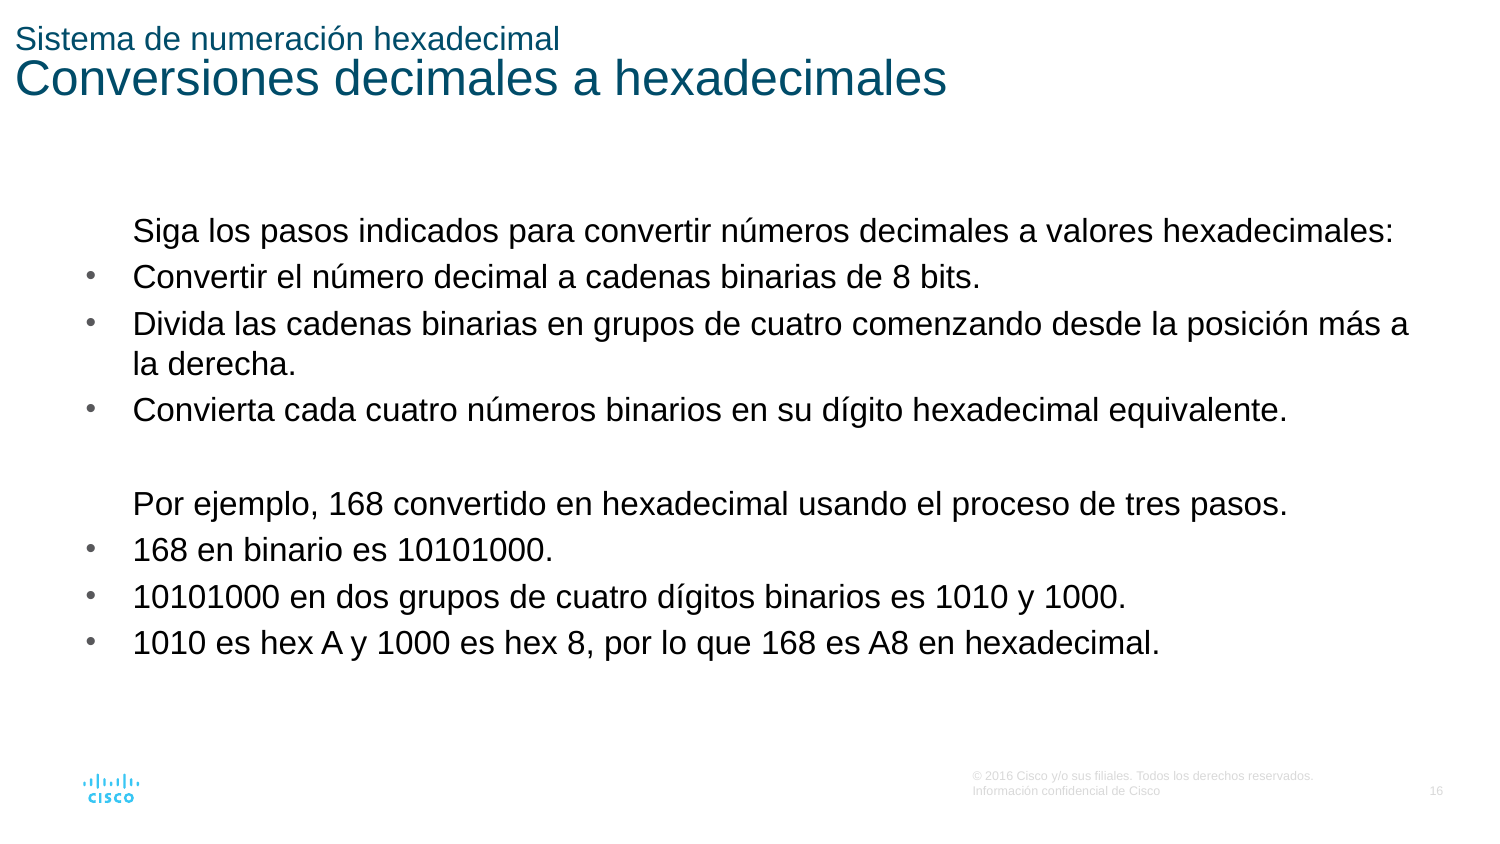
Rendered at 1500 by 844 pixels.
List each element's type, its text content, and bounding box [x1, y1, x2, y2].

list Siga los pasos indicados para convertir números decimales a valores hexadecimales: Convertir el número decimal a cadenas binarias de 8 bits. Divida las cadenas binarias en grupos de cuatro comenzando desde la posición más a la derecha. Convierta cada cuatro números binarios en su dígito hexadecimal equivalente. Por ejemplo, 168 convertido en hexadecimal usando el proceso de tres pasos. 168 en binario es 10101000. 10101000 en dos grupos de cuatro dígitos binarios es 1010 y 1000. 1010 es hex A y 1000 es hex 8, por lo que 168 es A8 en hexadecimal. [70, 201, 1430, 681]
title Sistema de numeración hexadecimal Conversiones decimales a hexadecimales [0, 5, 1369, 126]
